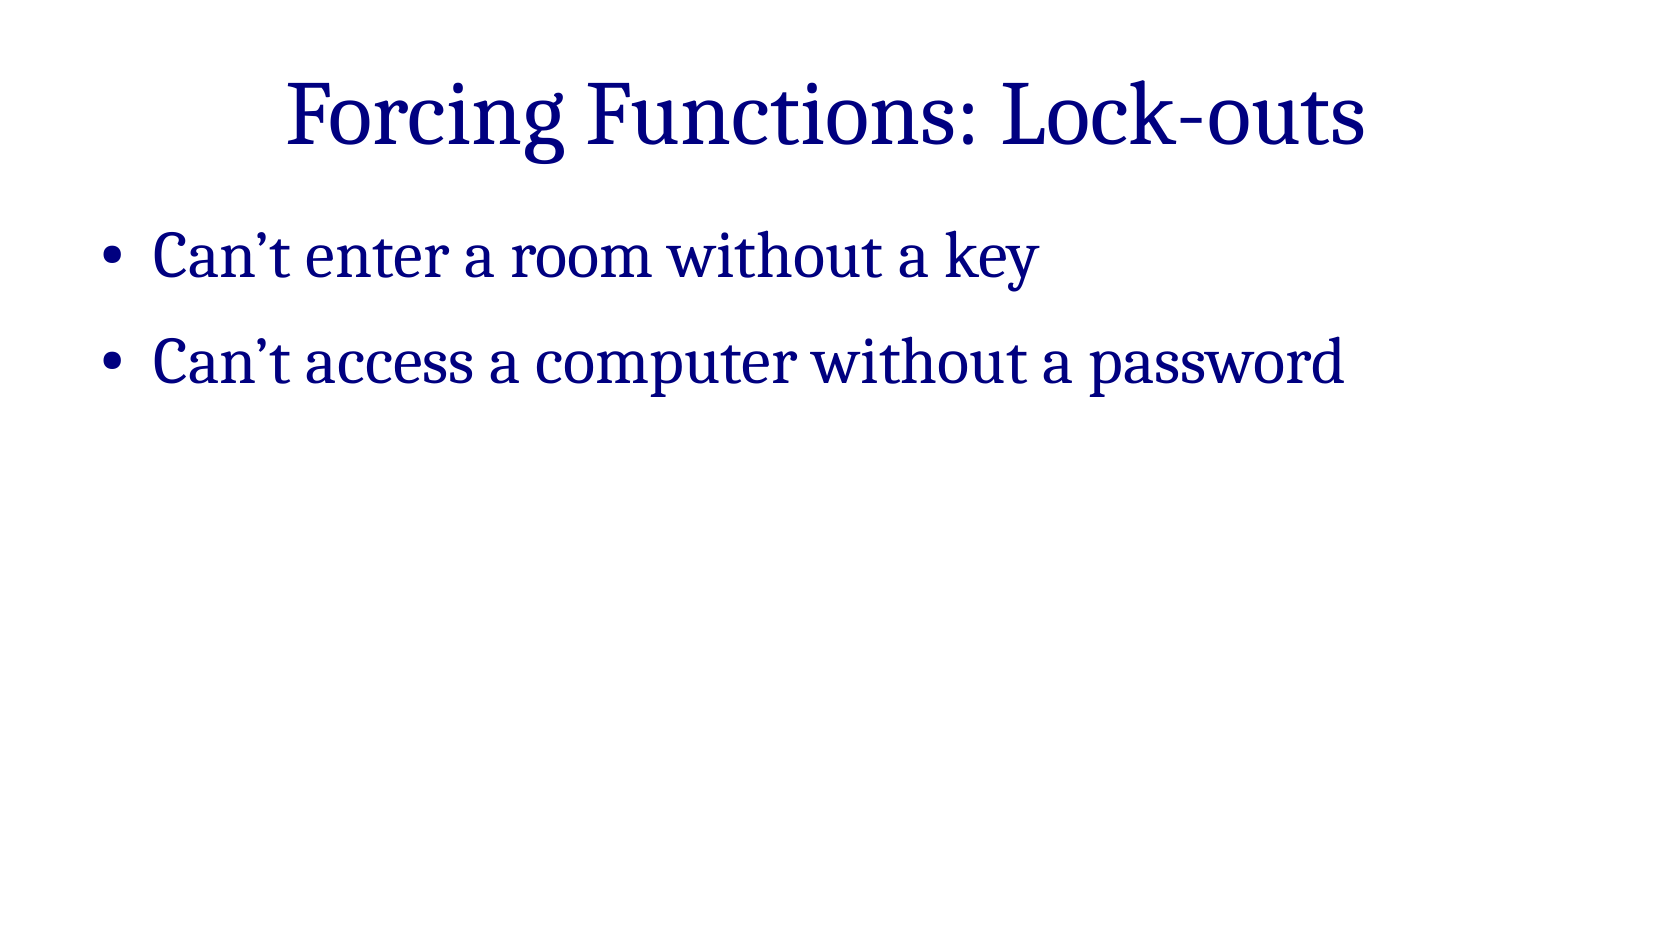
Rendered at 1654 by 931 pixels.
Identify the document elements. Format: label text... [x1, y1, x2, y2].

list Can’t enter a room without a key Can’t access a computer without a password [82, 217, 1571, 758]
title Forcing Functions: Lock-outs [82, 37, 1571, 193]
